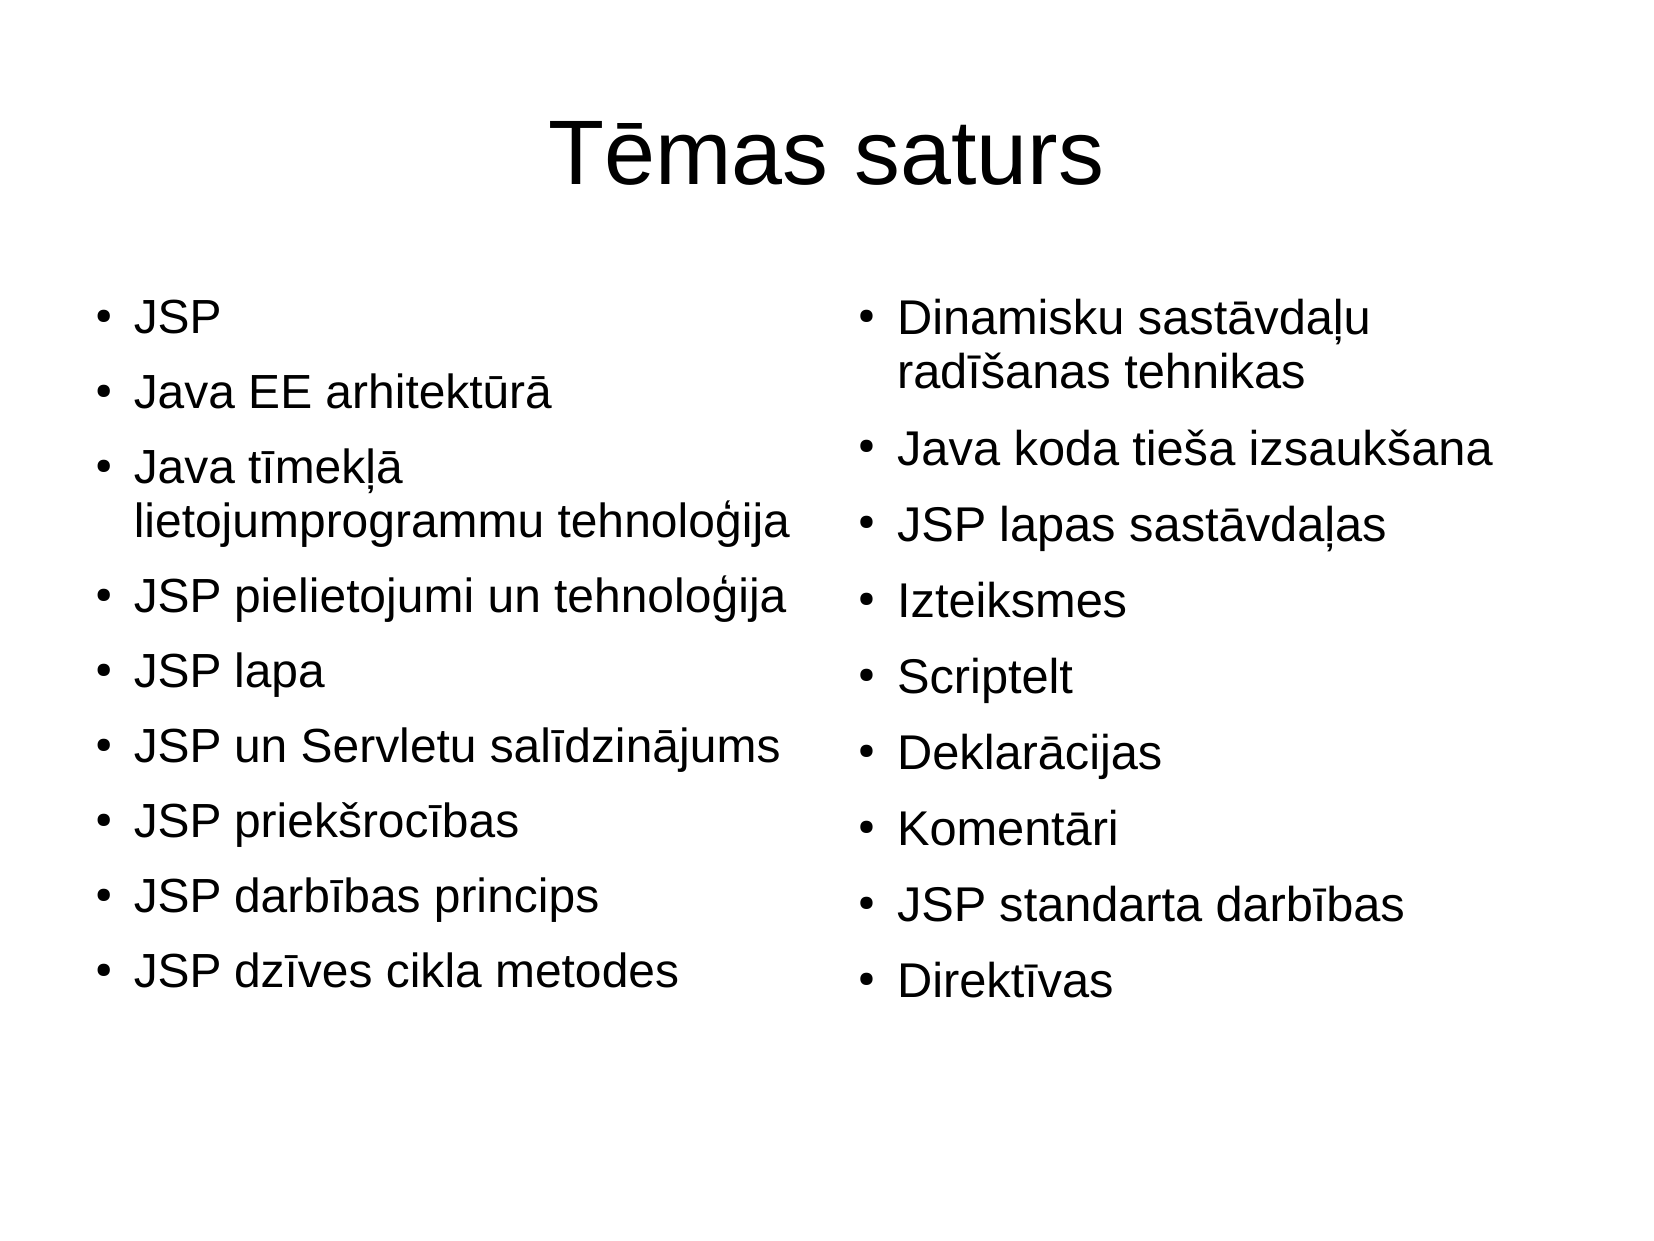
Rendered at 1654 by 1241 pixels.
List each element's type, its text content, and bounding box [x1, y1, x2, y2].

list Dinamisku sastāvdaļu radīšanas tehnikas Java koda tieša izsaukšana JSP lapas sastāvdaļas Izteiksmes Scriptelt Deklarācijas Komentāri JSP standarta darbības Direktīvas [845, 290, 1572, 1010]
list JSP Java EE arhitektūrā Java tīmekļā lietojumprogrammu tehnoloģija JSP pielietojumi un tehnoloģija JSP lapa JSP un Servletu salīdzinājums JSP priekšrocības JSP darbības princips JSP dzīves cikla metodes [82, 290, 809, 1010]
title Tēmas saturs [82, 49, 1571, 257]
